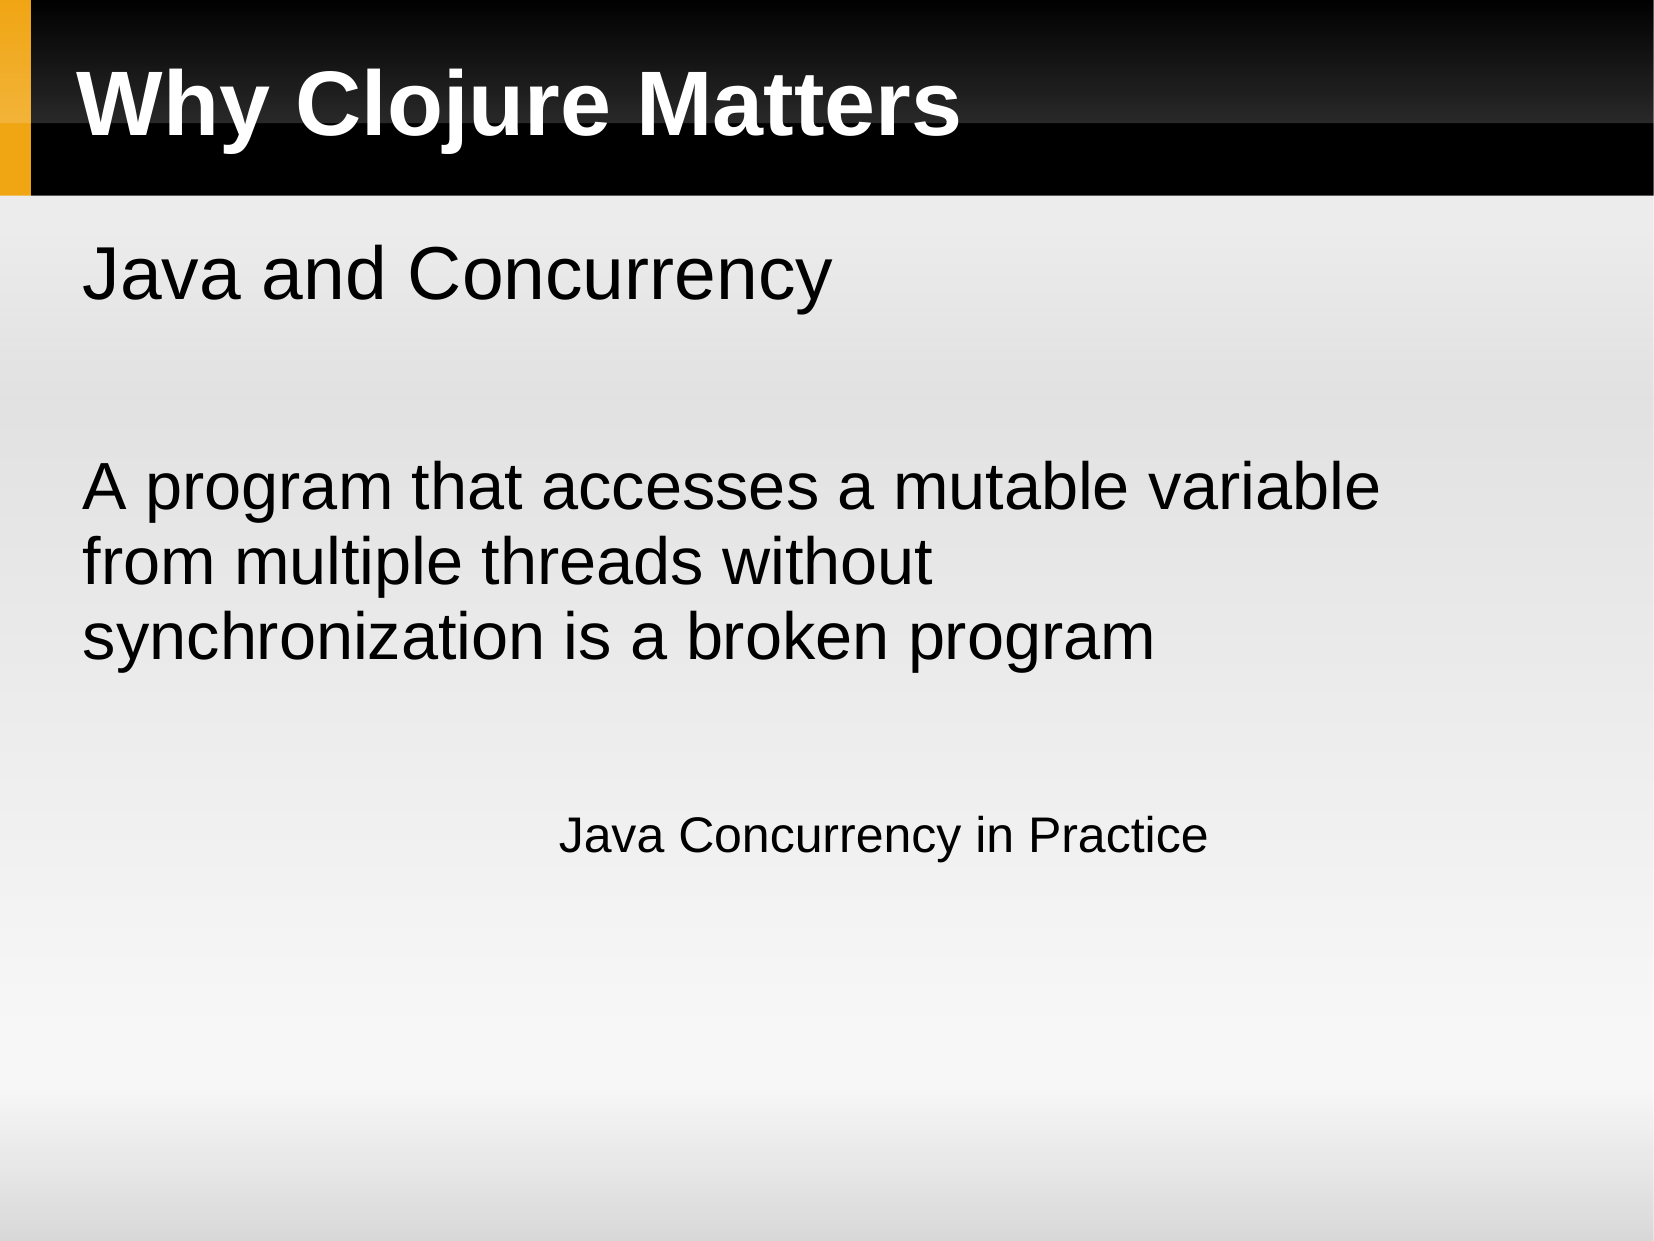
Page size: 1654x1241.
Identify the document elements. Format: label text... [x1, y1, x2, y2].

list Java and Concurrency A program that accesses a mutable variable from multiple threads without synchronization is a broken program Java Concurrency in Practice [82, 231, 1388, 1036]
picture [0, 0, 1654, 1241]
title Why Clojure Matters [76, 0, 1565, 208]
